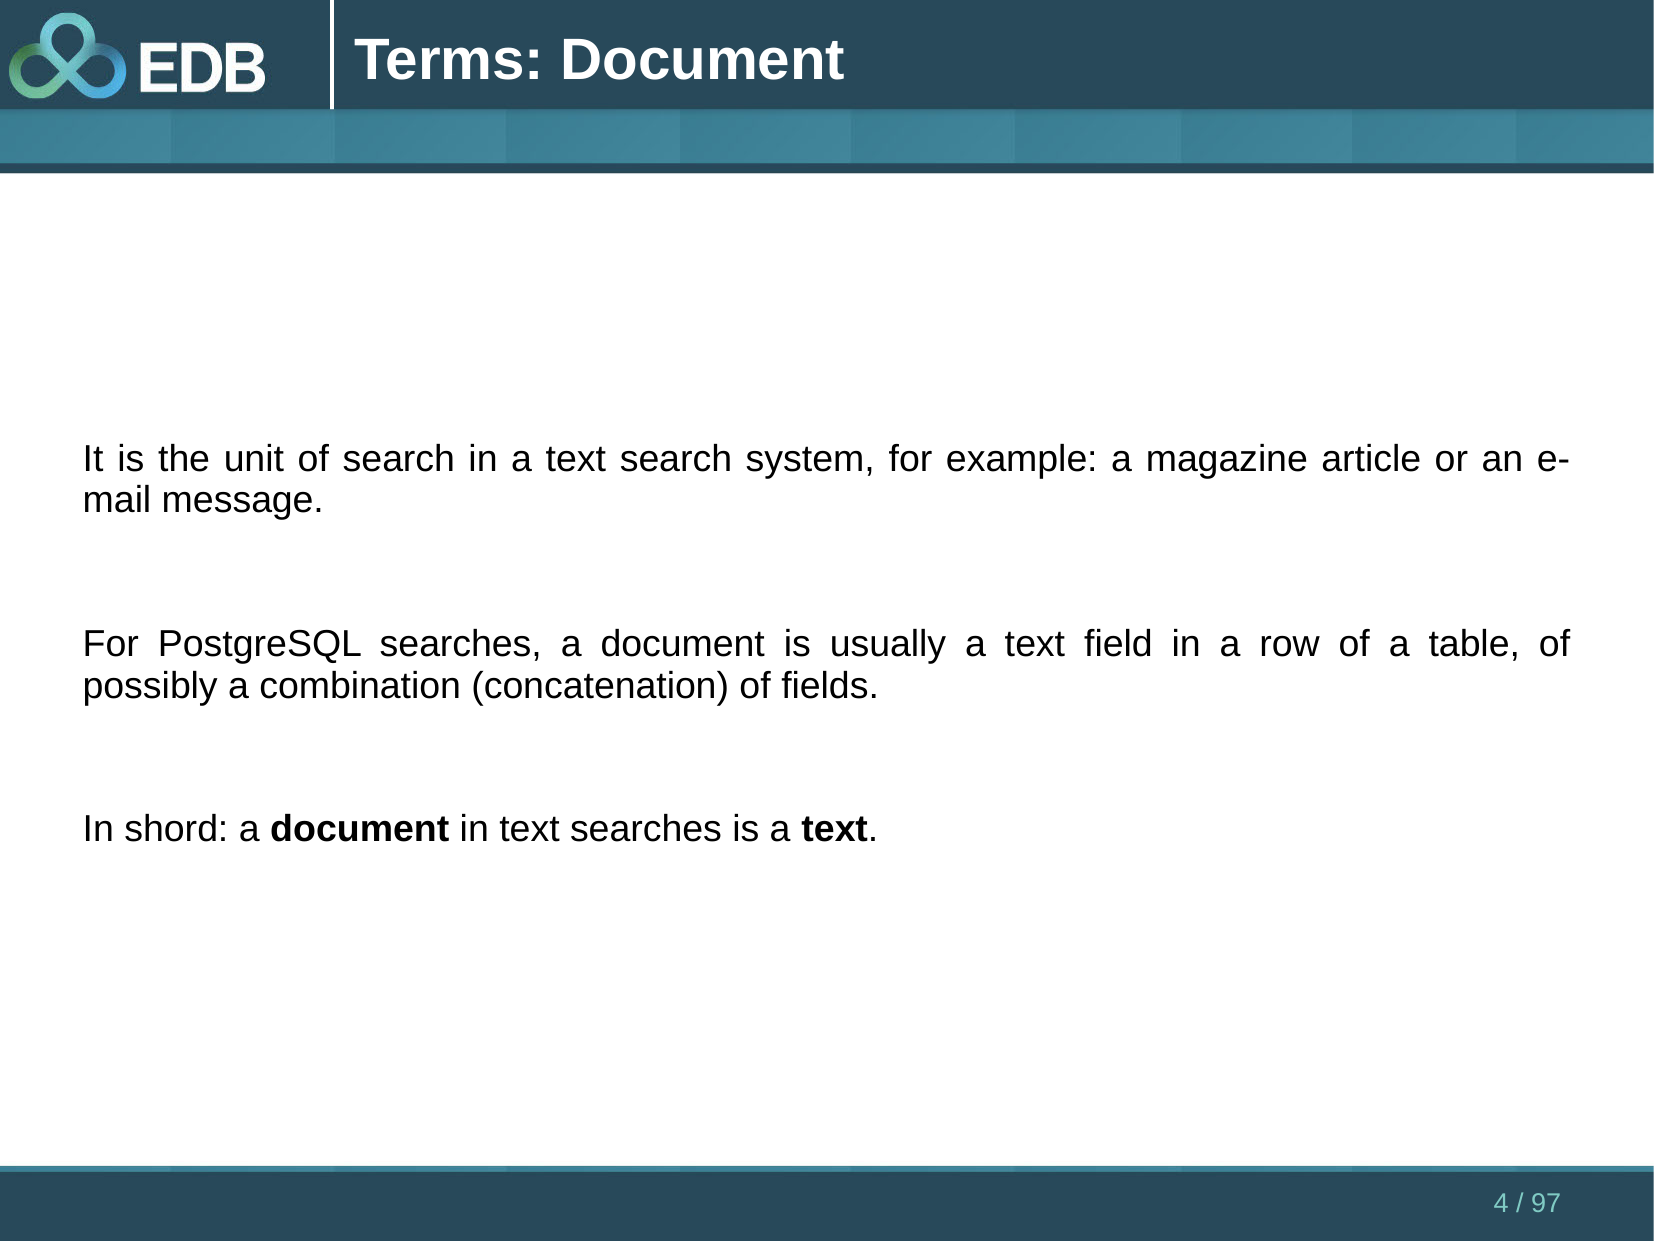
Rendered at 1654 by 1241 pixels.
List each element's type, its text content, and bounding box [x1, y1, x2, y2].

list It is the unit of search in a text search system, for example: a magazine article or an e-mail message. For PostgreSQL searches, a document is usually a text field in a row of a table, of possibly a combination (concatenation) of fields. In shord: a document in text searches is a text. [82, 437, 1571, 850]
title Terms: Document [354, 26, 1595, 92]
picture [0, 0, 1654, 1241]
